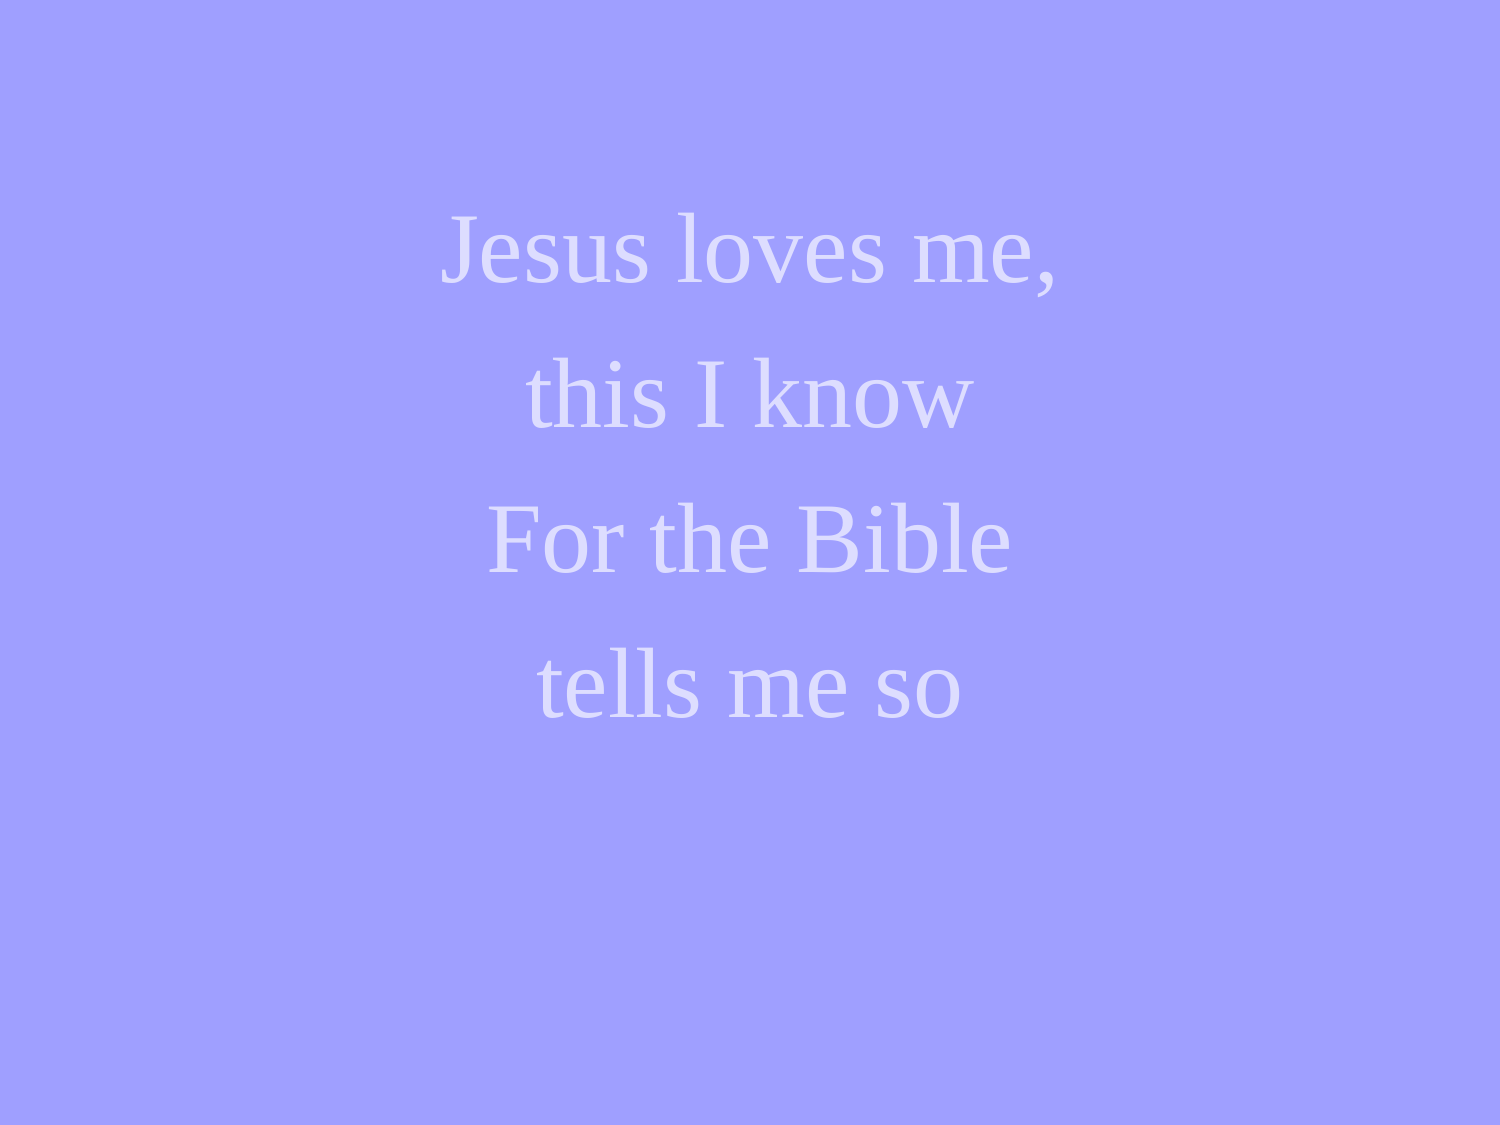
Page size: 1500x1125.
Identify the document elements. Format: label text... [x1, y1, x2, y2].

list Jesus loves me, this I know For the Bible tells me so [112, 174, 1388, 1000]
